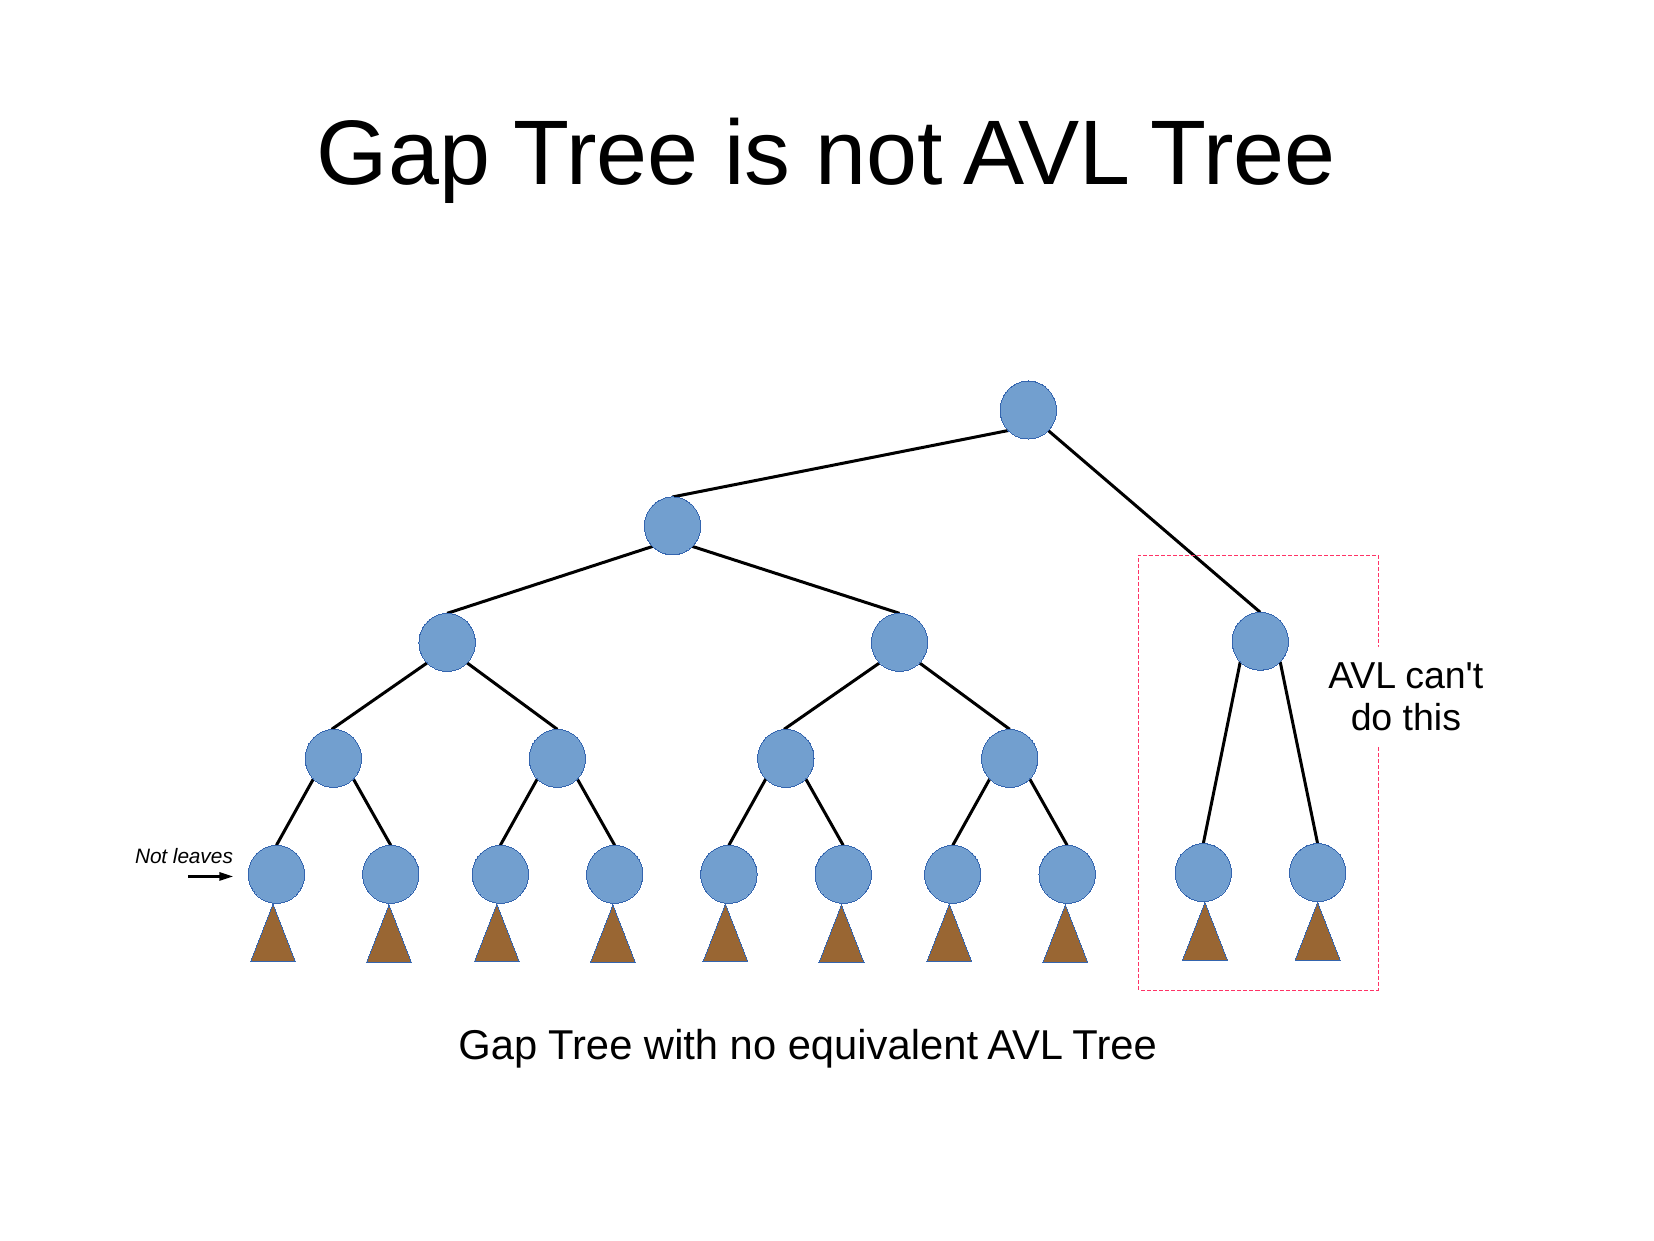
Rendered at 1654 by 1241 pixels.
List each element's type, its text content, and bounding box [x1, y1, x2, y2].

text_box [1289, 843, 1346, 961]
text_box [871, 613, 928, 672]
text_box [418, 613, 476, 672]
text_box [815, 845, 872, 963]
text_box [644, 496, 701, 555]
text_box [700, 845, 758, 962]
text_box Not leaves [118, 835, 253, 880]
text_box [1232, 612, 1289, 671]
text_box [924, 845, 981, 962]
text_box Gap Tree with no equivalent AVL Tree [443, 1014, 1171, 1076]
text_box [305, 729, 362, 788]
text_box [1175, 843, 1232, 961]
text_box [757, 729, 815, 788]
text_box [981, 729, 1038, 788]
text_box [529, 729, 586, 788]
text_box [472, 845, 529, 962]
text_box [586, 845, 643, 963]
text_box [248, 845, 305, 962]
text_box AVL can't do this [1313, 646, 1498, 746]
text_box [362, 845, 419, 963]
title Gap Tree is not AVL Tree [82, 49, 1571, 257]
text_box [1038, 845, 1096, 963]
text_box [1000, 380, 1057, 440]
